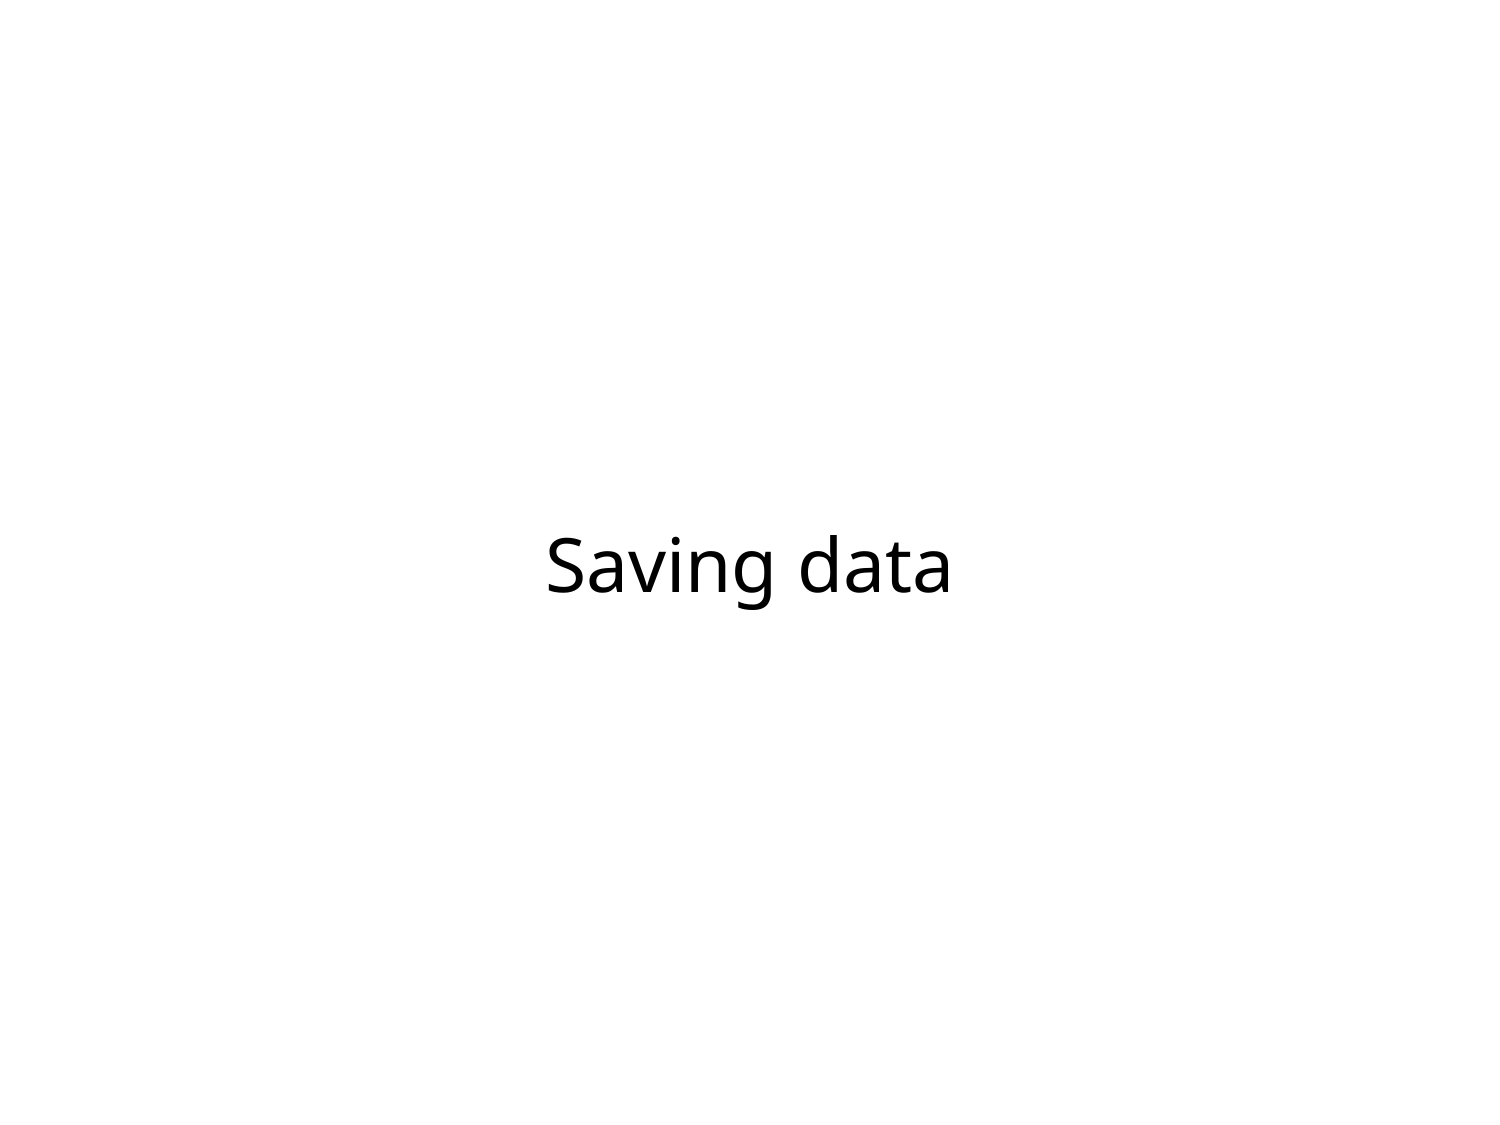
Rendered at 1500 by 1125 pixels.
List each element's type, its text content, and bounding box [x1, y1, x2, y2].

title Saving data [51, 470, 1449, 655]
